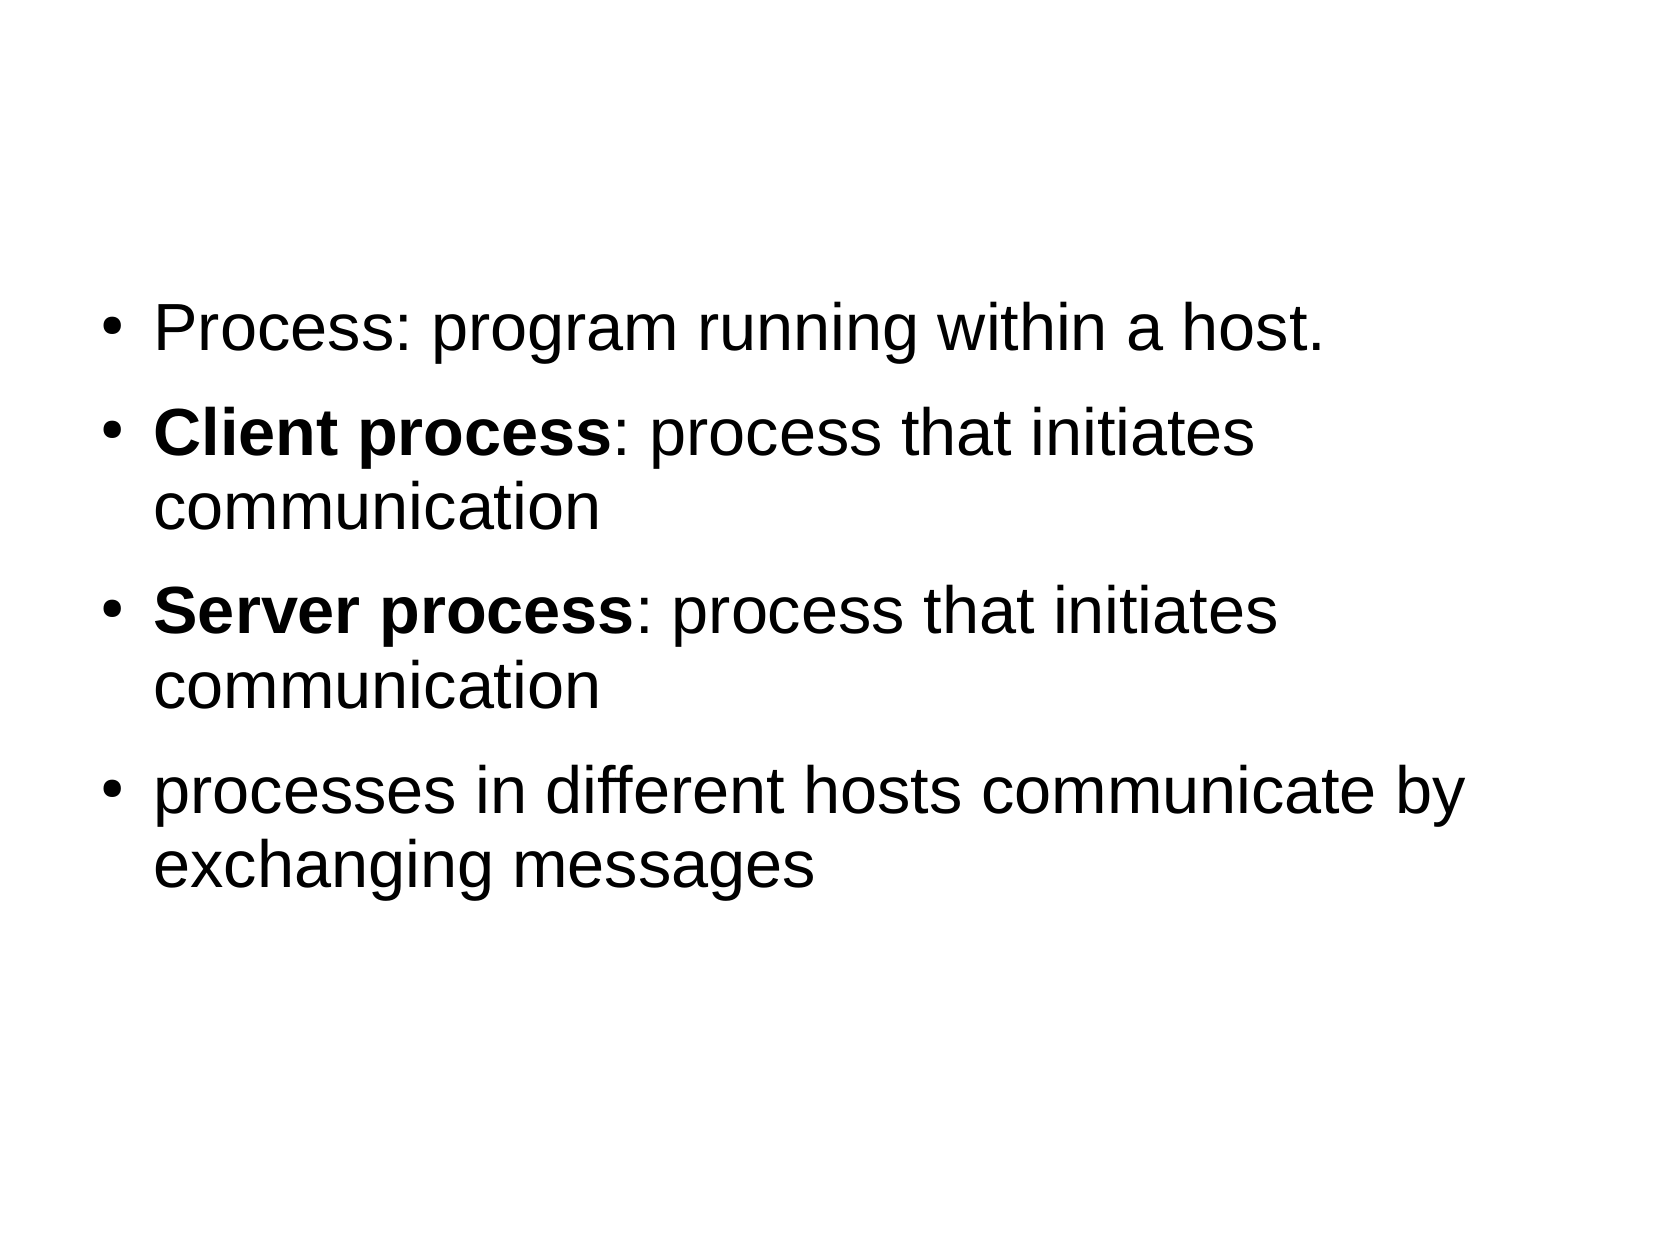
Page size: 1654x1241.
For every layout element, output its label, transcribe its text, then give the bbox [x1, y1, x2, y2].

list Process: program running within a host. Client process: process that initiates communication Server process: process that initiates communication processes in different hosts communicate by exchanging messages [82, 290, 1571, 1010]
